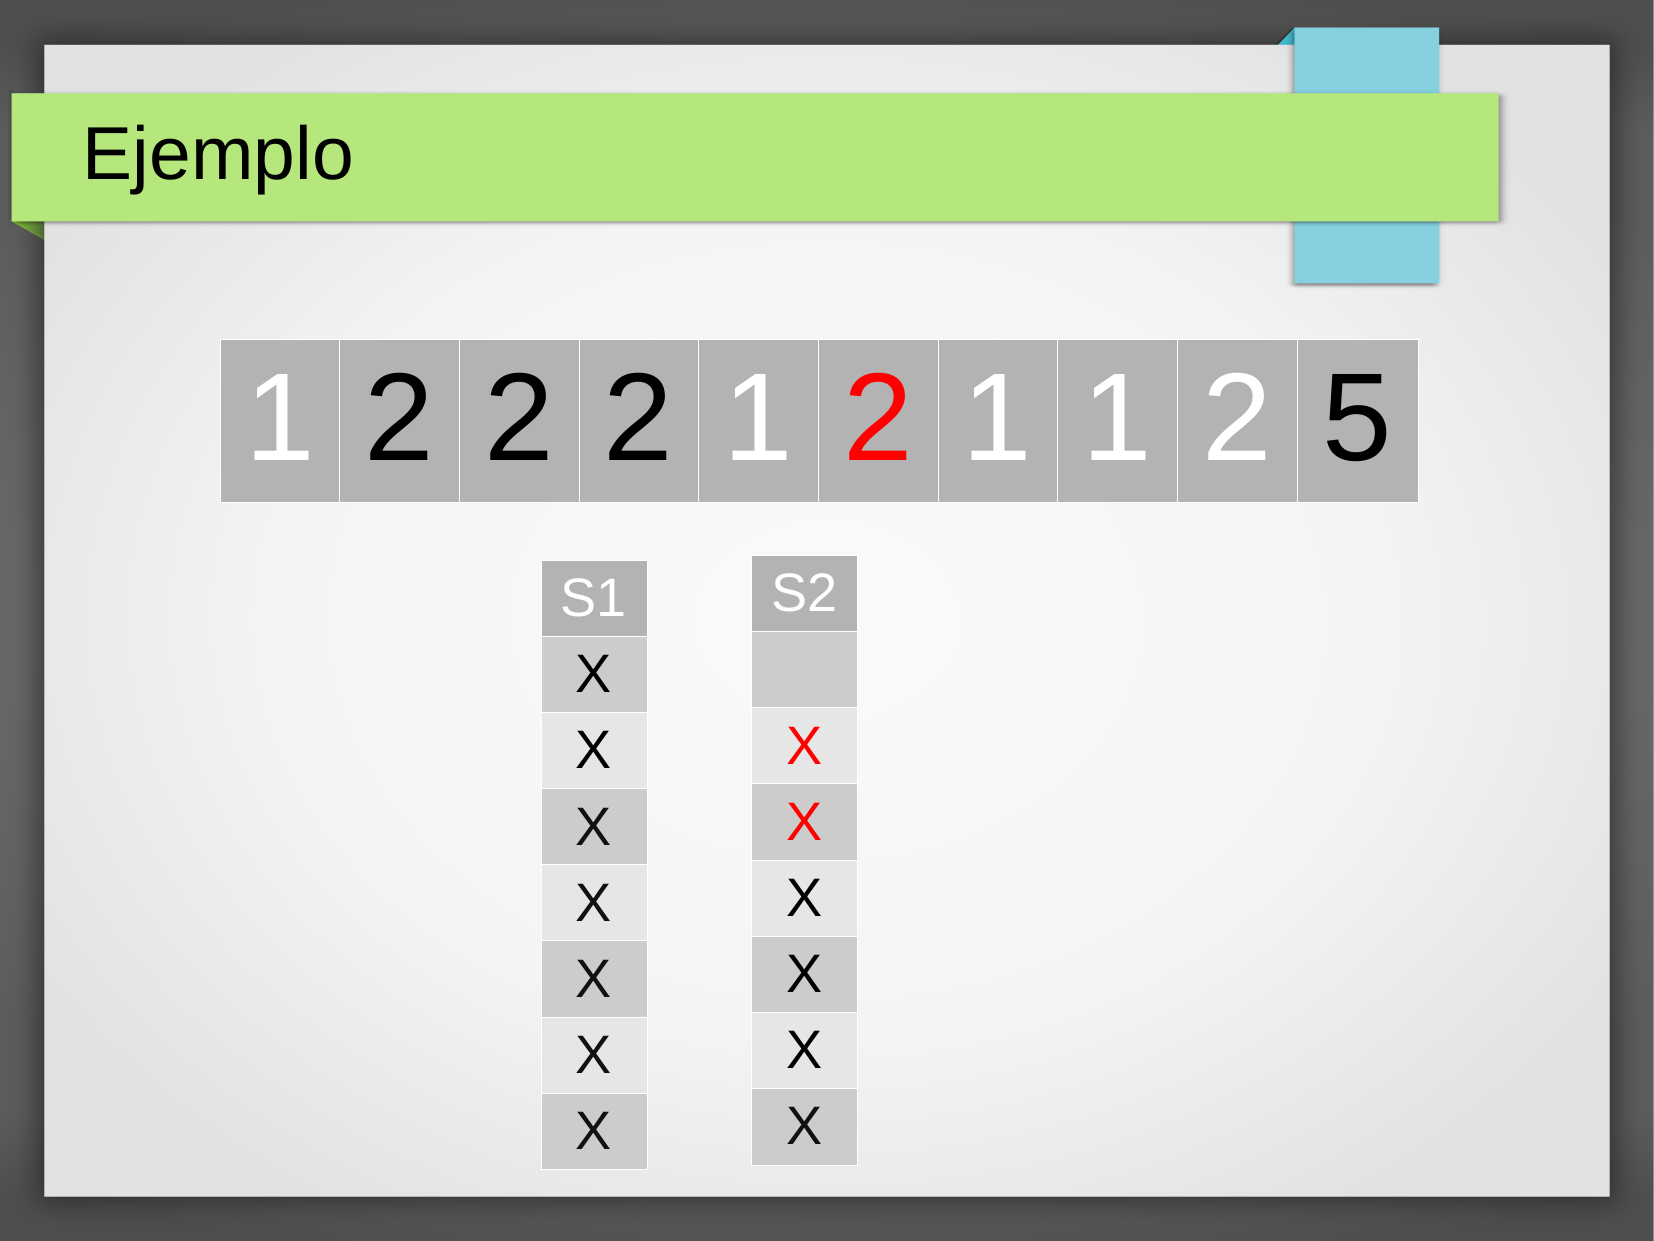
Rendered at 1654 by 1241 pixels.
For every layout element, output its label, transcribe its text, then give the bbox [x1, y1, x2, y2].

table_header 1 [699, 340, 818, 502]
table_header 5 [1298, 340, 1418, 502]
table_header S2 [752, 556, 857, 631]
table_header 2 [580, 340, 698, 502]
table_cell X [542, 713, 647, 788]
table_header 2 [819, 340, 938, 502]
table_cell X [542, 1018, 647, 1093]
title Ejemplo [82, 94, 1264, 213]
table_cell X [542, 637, 647, 712]
table_cell X [752, 861, 857, 936]
table_header 2 [340, 340, 459, 502]
table_header 2 [460, 340, 579, 502]
table_cell X [752, 1089, 857, 1165]
table_cell X [542, 789, 647, 864]
picture [0, 0, 1654, 1241]
table_header 2 [1178, 340, 1297, 502]
table_cell X [752, 1013, 857, 1088]
table_cell X [542, 941, 647, 1017]
table_cell X [542, 1094, 647, 1169]
table_cell X [752, 708, 857, 783]
table_cell X [542, 865, 647, 940]
table_cell X [752, 784, 857, 860]
table_cell X [752, 937, 857, 1012]
table_cell [752, 632, 857, 707]
table_header 1 [939, 340, 1057, 502]
table_header 1 [221, 340, 339, 502]
table_header 1 [1058, 340, 1177, 502]
table_header S1 [542, 561, 647, 636]
